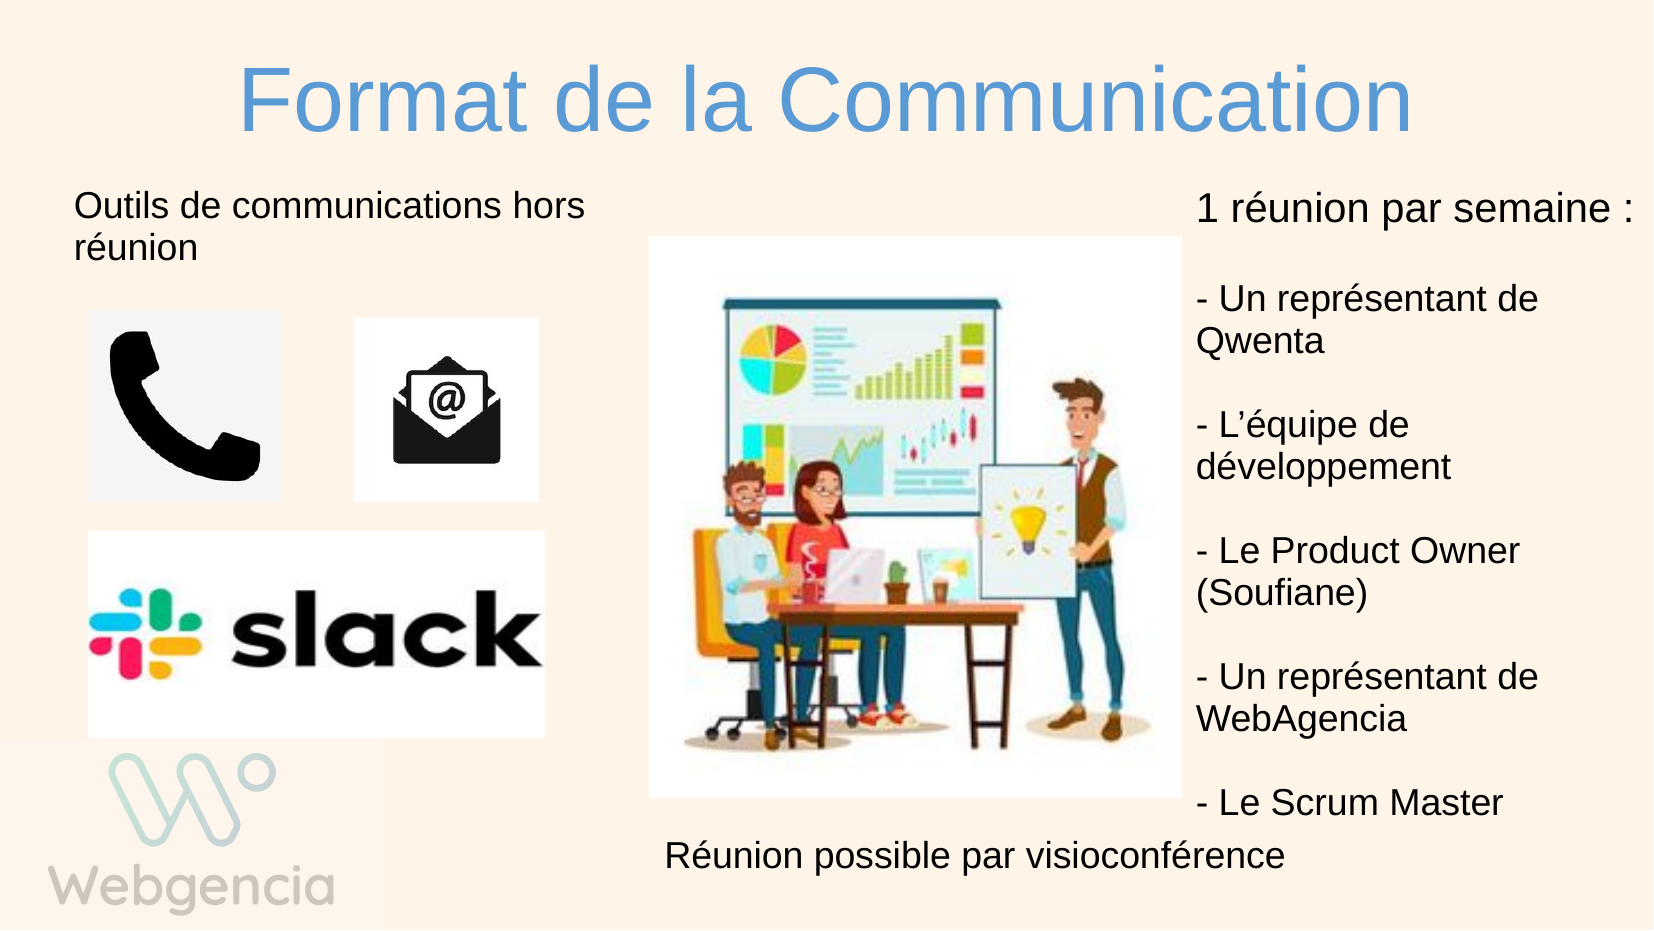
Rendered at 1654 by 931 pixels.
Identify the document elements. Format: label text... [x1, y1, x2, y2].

title Format de la Communication [82, 21, 1571, 178]
picture [354, 317, 539, 502]
text_box 1 réunion par semaine : - Un représentant de Qwenta - L’équipe de développement - Le Product Owner (Soufiane) - Un représentant de WebAgencia - Le Scrum Master [1181, 177, 1654, 831]
picture [88, 310, 281, 502]
text_box Outils de communications hors réunion [59, 177, 650, 318]
picture [649, 236, 1181, 798]
text_box Réunion possible par visioconférence [649, 826, 1329, 926]
picture [0, 531, 545, 931]
